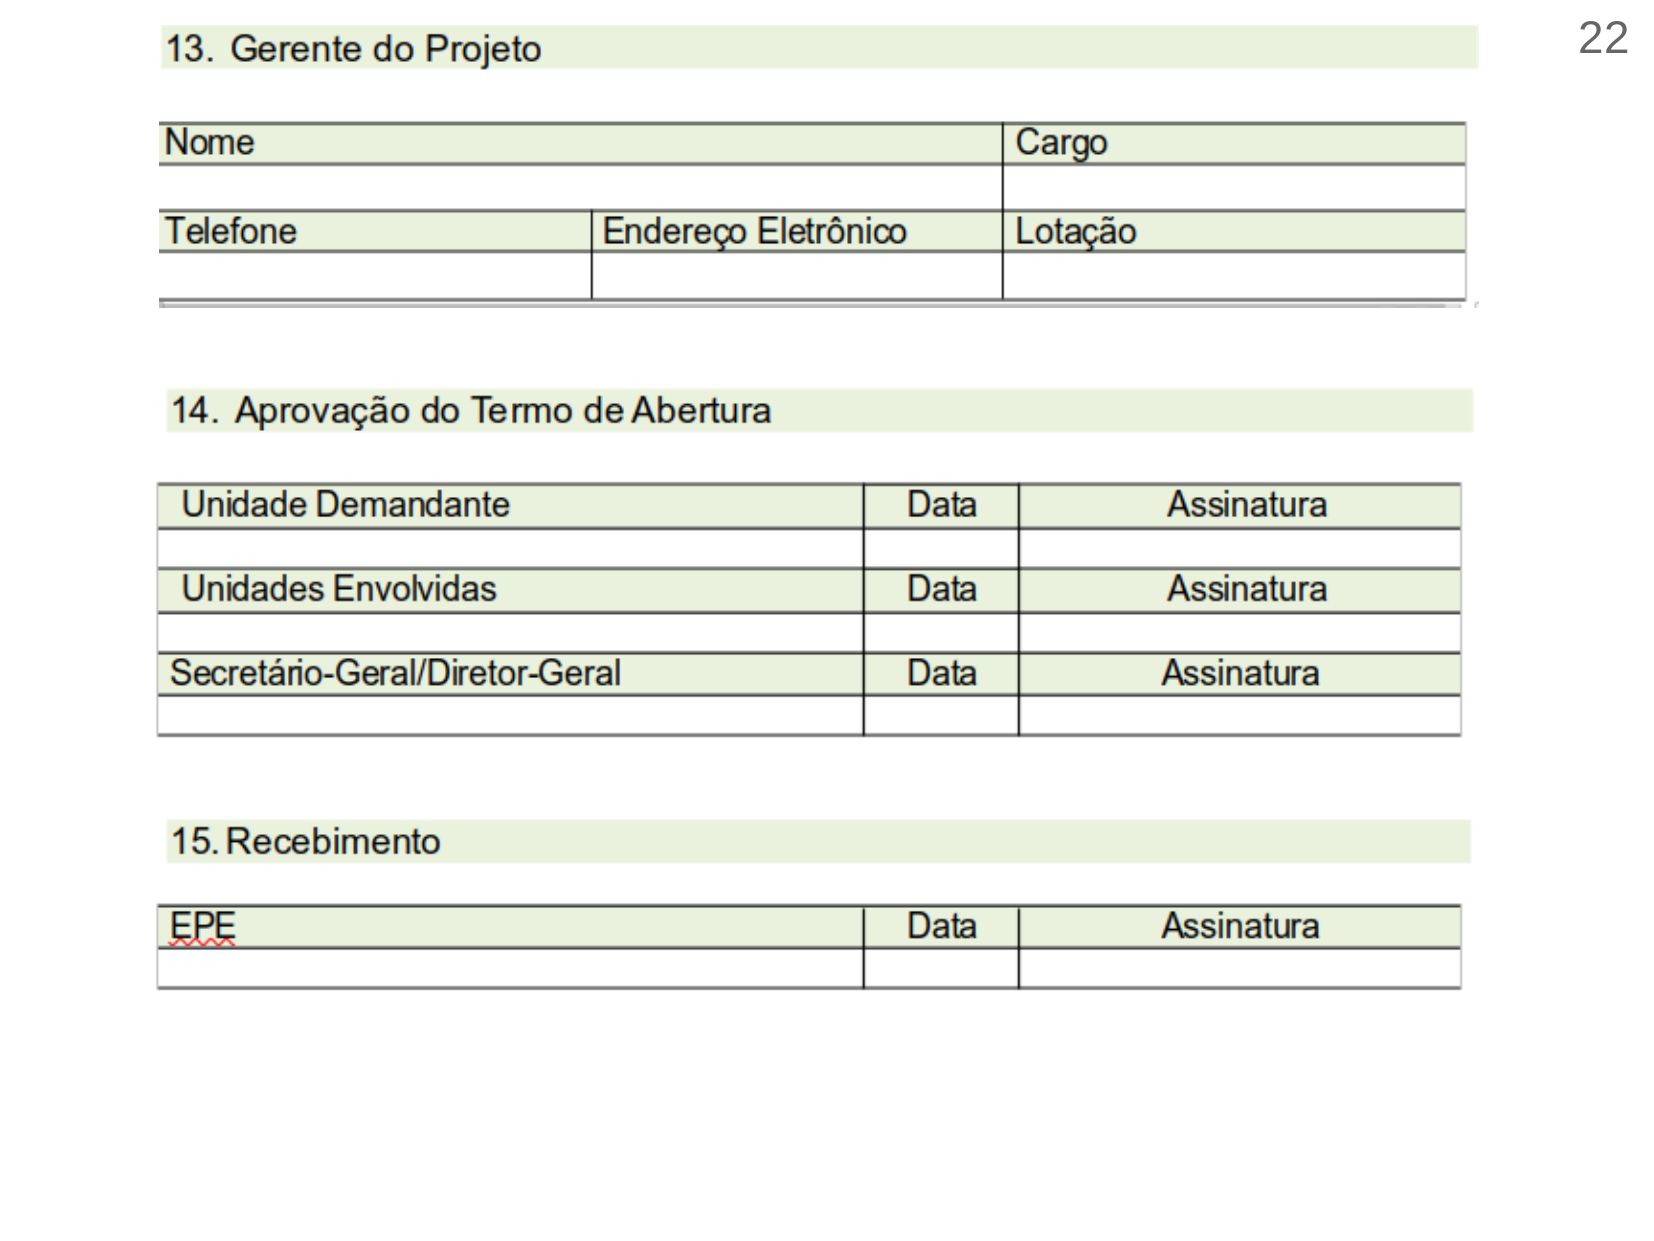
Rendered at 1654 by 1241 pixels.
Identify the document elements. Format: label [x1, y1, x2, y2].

picture [159, 25, 1479, 308]
picture [153, 383, 1474, 999]
